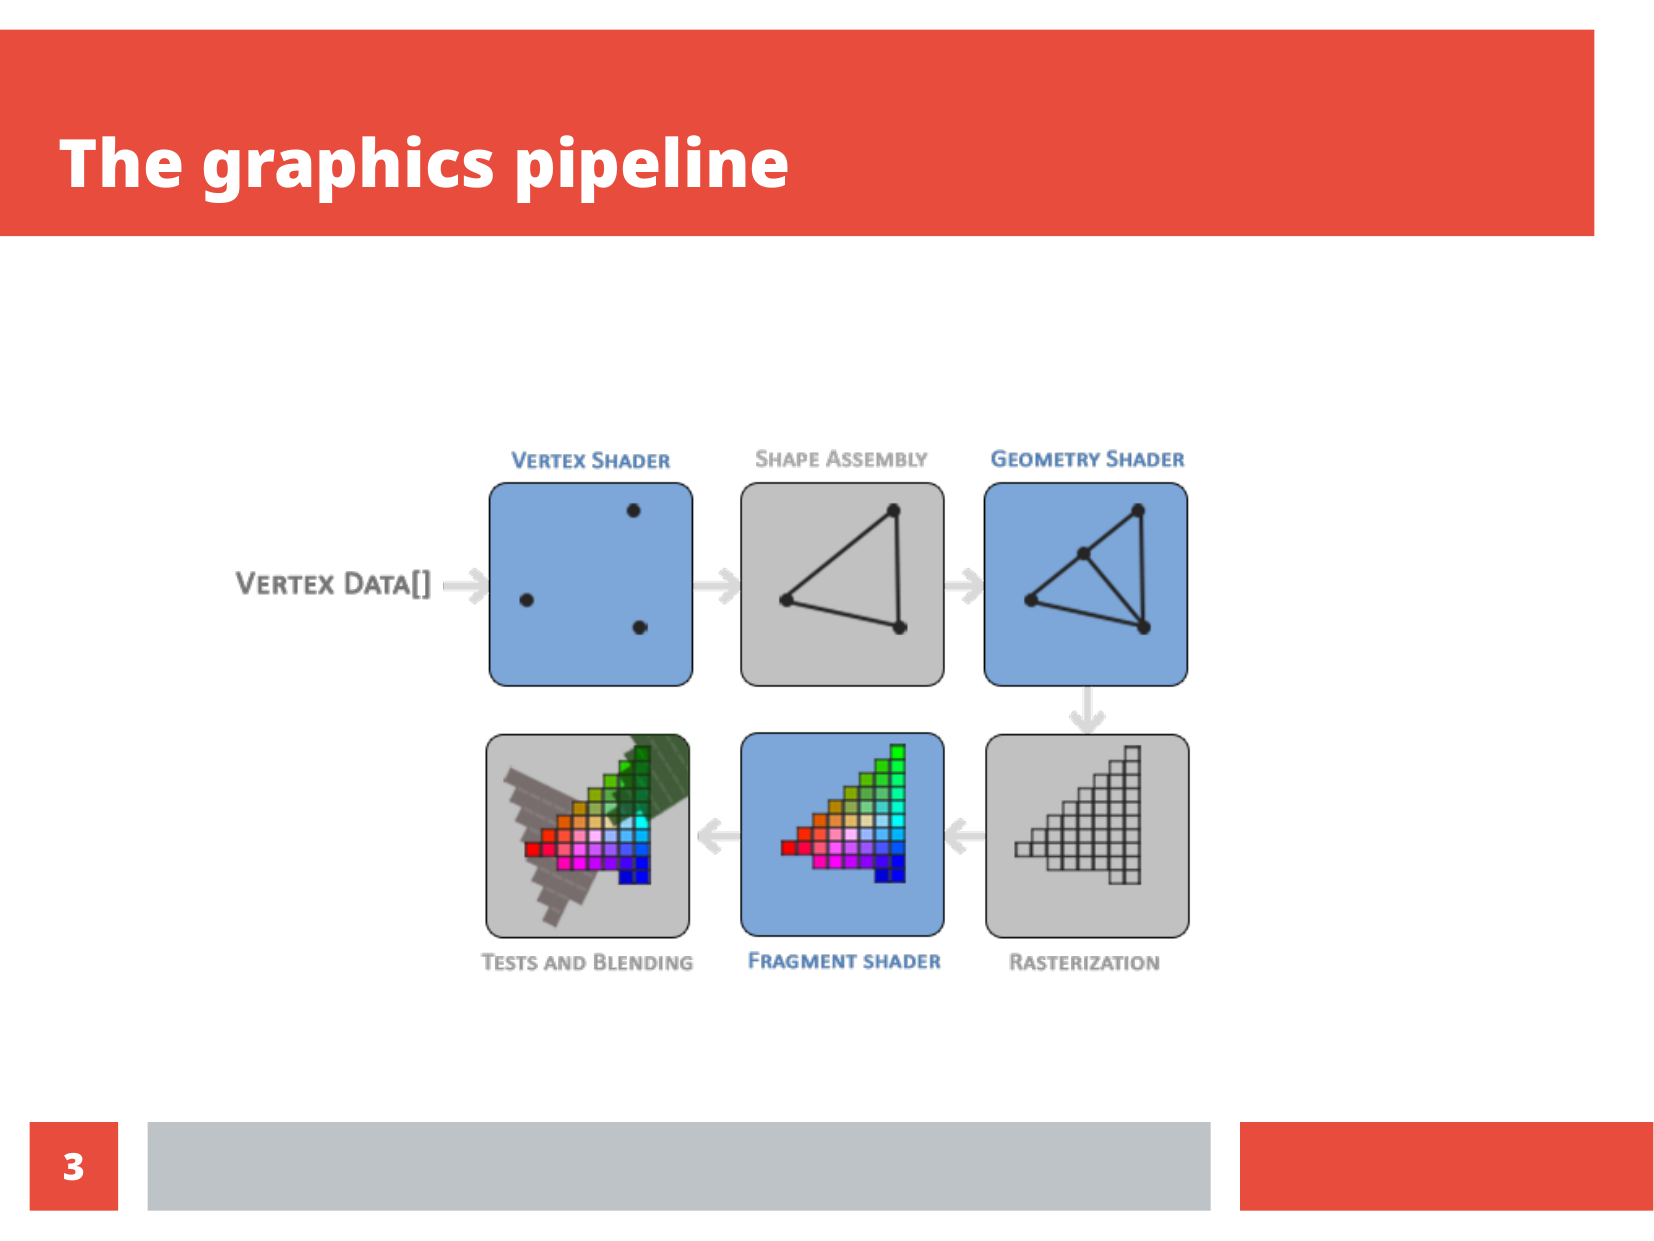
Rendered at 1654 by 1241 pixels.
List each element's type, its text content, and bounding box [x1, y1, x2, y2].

picture [210, 411, 1229, 994]
title The graphics pipeline [59, 59, 1595, 207]
